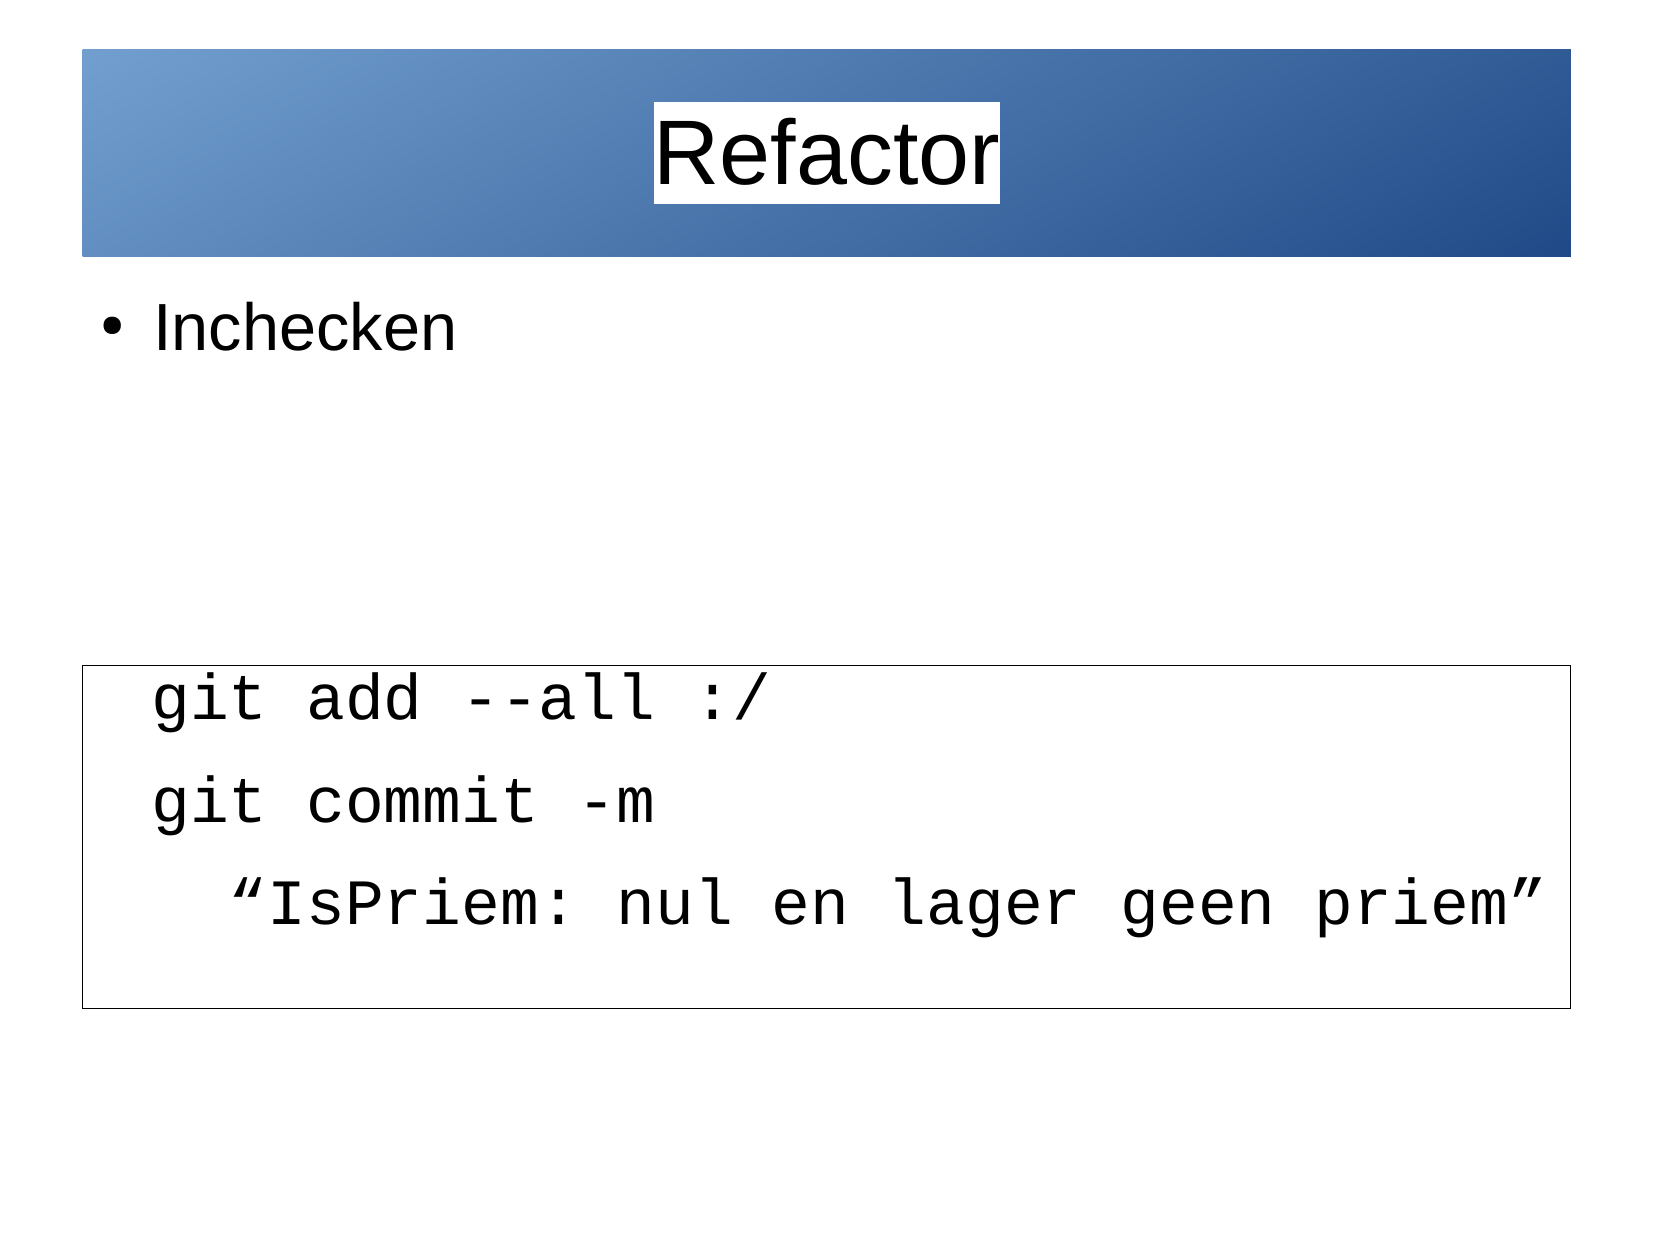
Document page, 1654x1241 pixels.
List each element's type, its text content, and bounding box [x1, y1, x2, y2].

list git add --all :/ git commit -m “IsPriem: nul en lager geen priem” [82, 665, 1571, 1009]
list Inchecken [82, 290, 1571, 634]
title Refactor [82, 49, 1571, 257]
